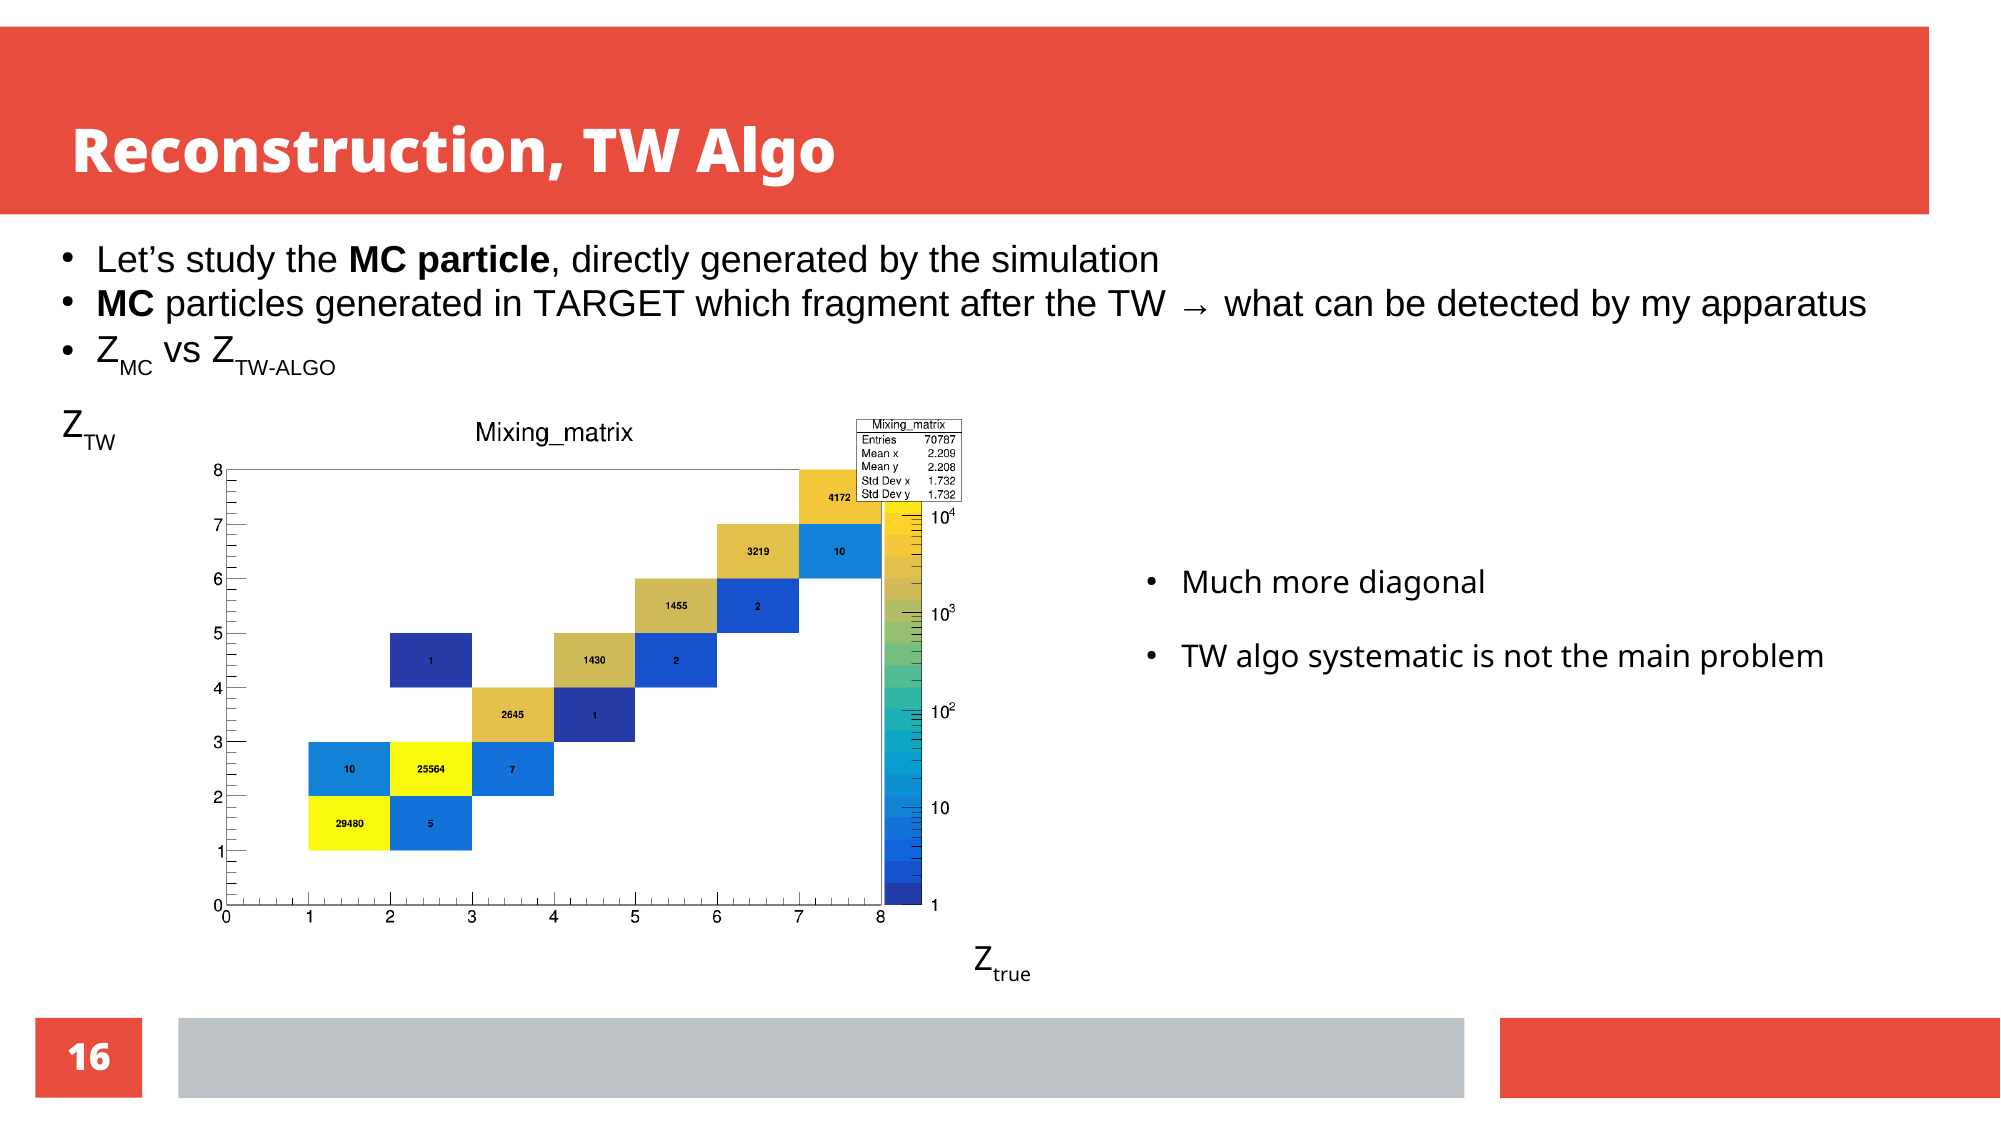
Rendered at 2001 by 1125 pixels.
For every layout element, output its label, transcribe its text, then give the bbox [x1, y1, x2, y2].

text_box Ztrue [959, 930, 1052, 993]
text_box ZTW [47, 392, 138, 461]
title Reconstruction, TW Algo [71, 53, 1929, 188]
picture [165, 418, 963, 931]
text_box Let’s study the MC particle, directly generated by the simulation MC particles generated in TARGET which fragment after the TW → what can be detected by my apparatus ZMC vs ZTW-ALGO [46, 229, 1926, 386]
text_box Much more diagonal TW algo systematic is not the main problem [1131, 556, 1959, 719]
